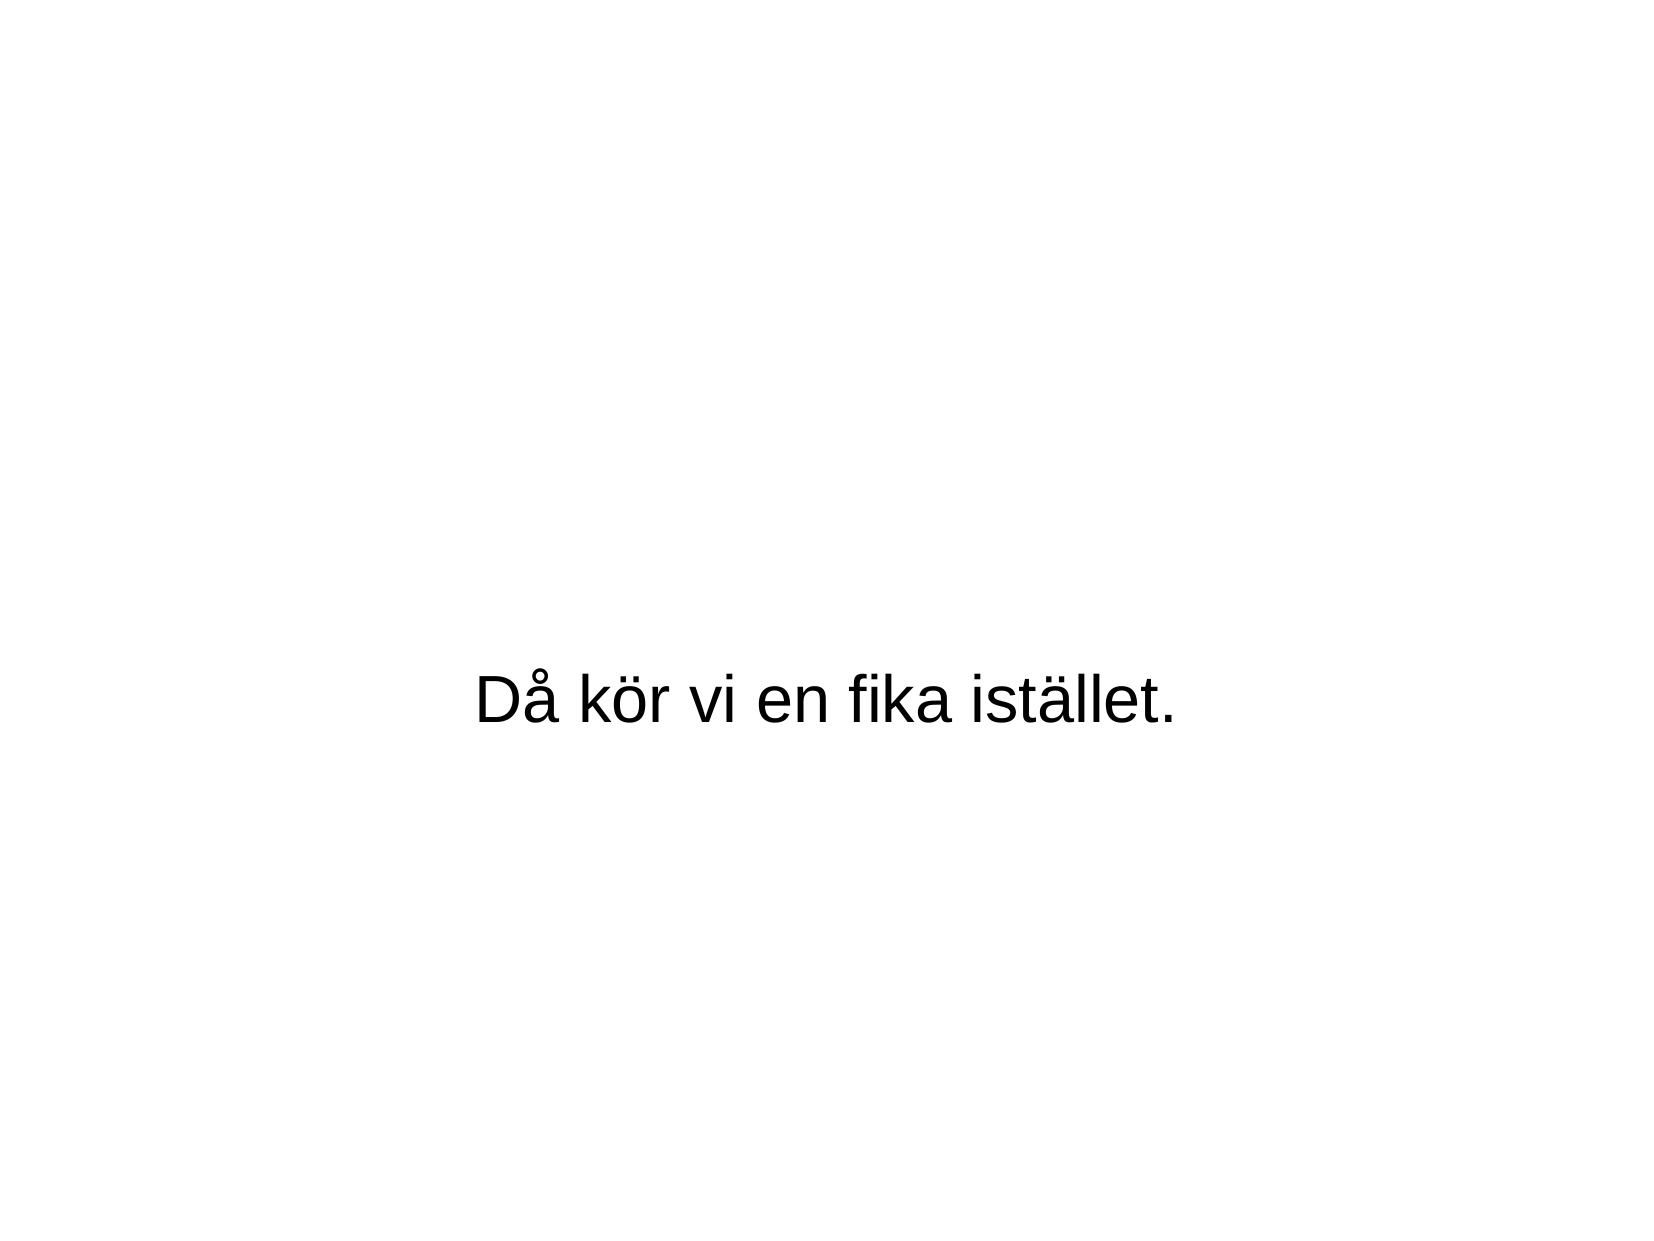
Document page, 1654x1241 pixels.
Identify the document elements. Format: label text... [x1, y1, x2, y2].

subtitle Då kör vi en fika istället. [82, 290, 1571, 1109]
